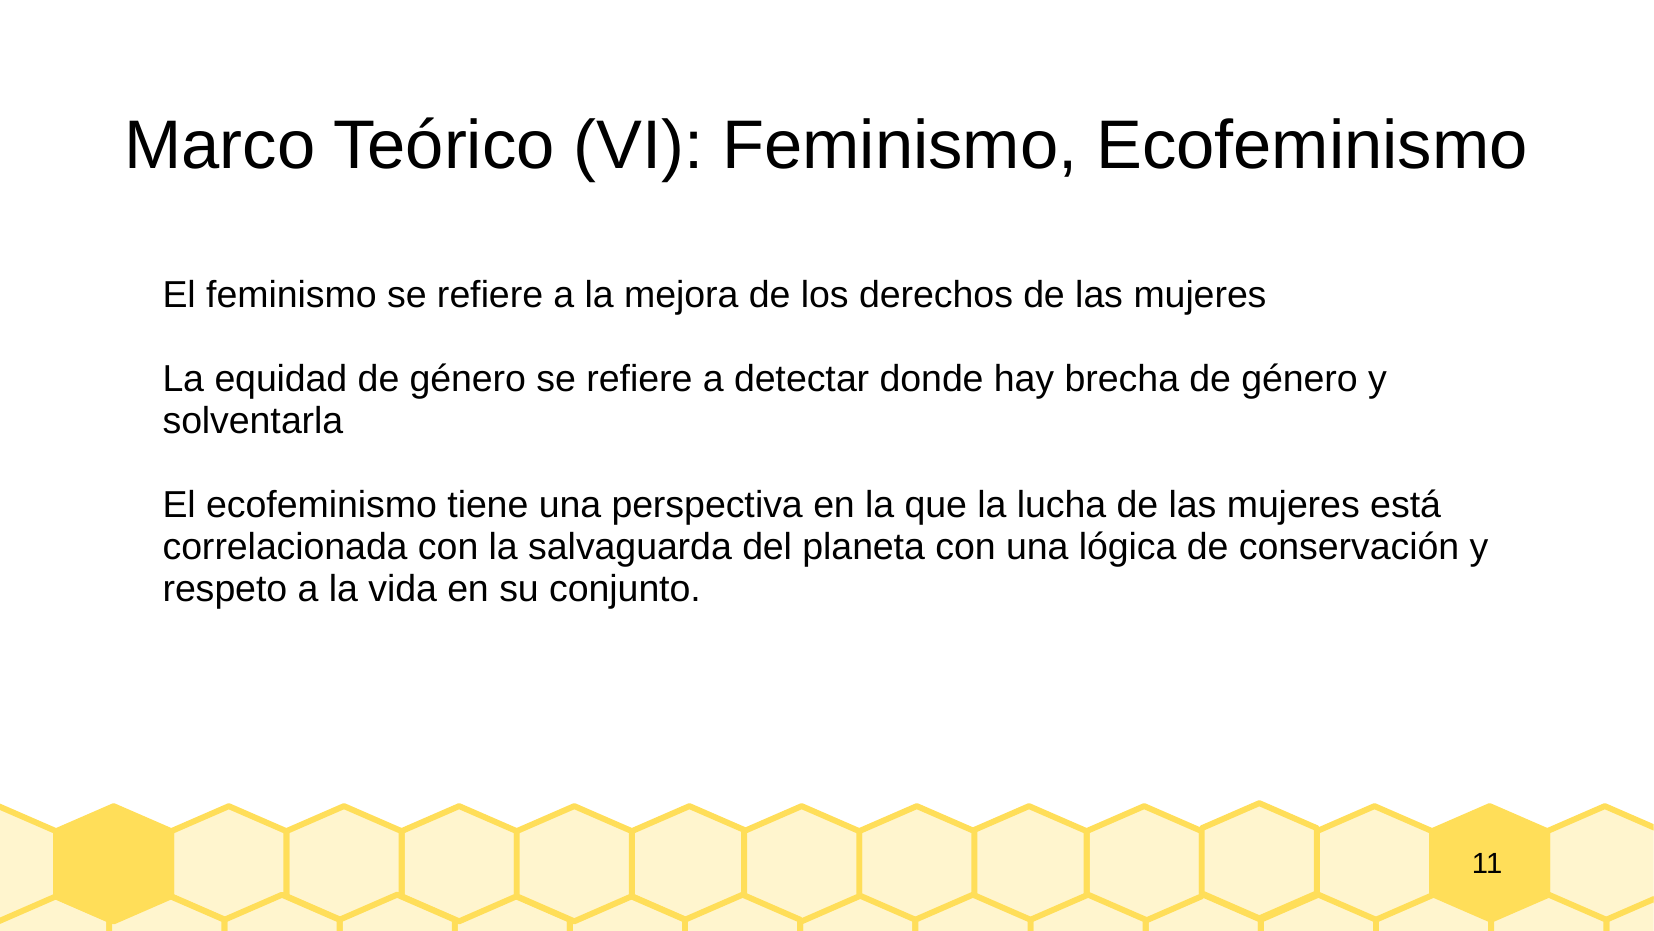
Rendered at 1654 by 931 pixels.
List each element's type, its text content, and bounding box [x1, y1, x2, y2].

text_box El feminismo se refiere a la mejora de los derechos de las mujeres La equidad de género se refiere a detectar donde hay brecha de género y solventarla El ecofeminismo tiene una perspectiva en la que la lucha de las mujeres está correlacionada con la salvaguarda del planeta con una lógica de conservación y respeto a la vida en su conjunto. [147, 265, 1506, 617]
title Marco Teórico (VI): Feminismo, Ecofeminismo [88, 70, 1565, 219]
